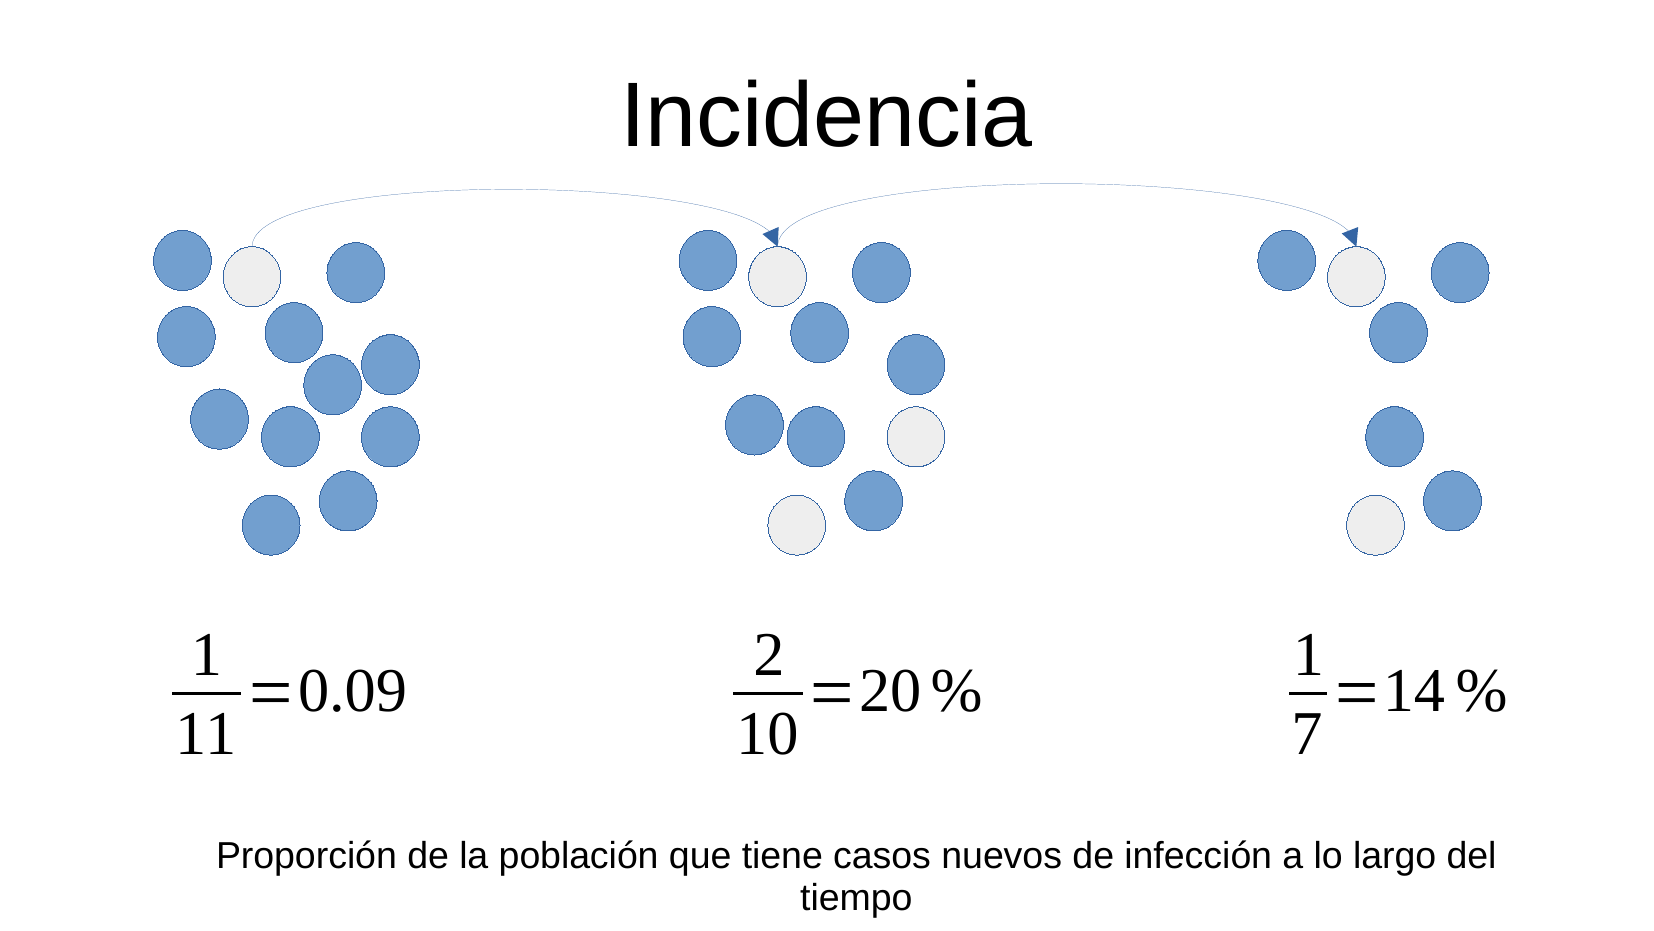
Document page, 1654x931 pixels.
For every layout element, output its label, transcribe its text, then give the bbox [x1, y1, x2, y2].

title Incidencia [914, 184, 1211, 193]
text_box [852, 242, 911, 303]
text_box [1369, 302, 1428, 363]
text_box [153, 230, 212, 291]
text_box [319, 470, 378, 531]
title Incidencia [82, 37, 1571, 193]
text_box [361, 406, 420, 467]
text_box [787, 406, 845, 467]
text_box [748, 246, 807, 307]
text_box [1431, 242, 1490, 303]
text_box [683, 306, 741, 367]
text_box [844, 470, 903, 531]
text_box [767, 495, 826, 556]
text_box [261, 406, 320, 467]
text_box [1257, 230, 1316, 291]
text_box [1327, 246, 1386, 307]
chart [163, 620, 414, 768]
text_box [790, 302, 849, 363]
text_box [190, 388, 249, 450]
text_box [887, 406, 945, 467]
text_box [242, 495, 301, 556]
text_box [1423, 470, 1482, 531]
text_box [265, 302, 323, 363]
text_box Proporción de la población que tiene casos nuevos de infección a lo largo del tiempo [147, 826, 1565, 926]
text_box [679, 230, 737, 291]
text_box [725, 394, 784, 456]
text_box [326, 242, 385, 303]
text_box [1365, 406, 1424, 467]
text_box [223, 246, 281, 307]
text_box [157, 306, 216, 367]
text_box [361, 334, 420, 395]
text_box [303, 354, 362, 415]
chart [724, 620, 989, 768]
text_box [1346, 495, 1405, 556]
text_box [887, 334, 945, 395]
chart [1279, 620, 1514, 768]
